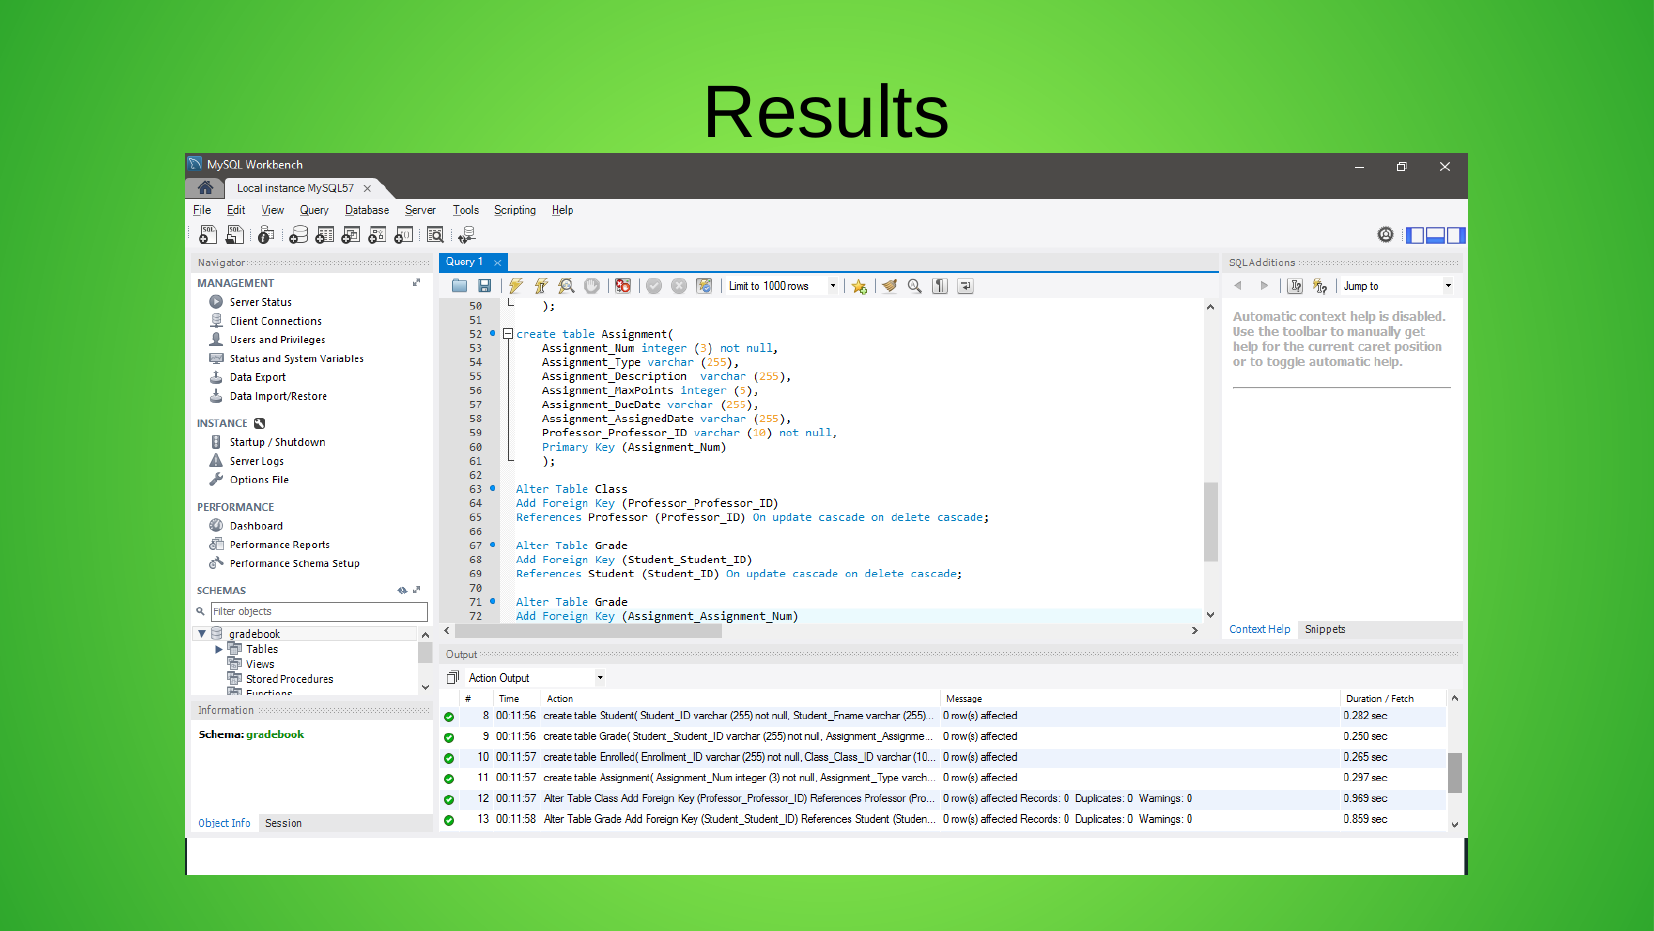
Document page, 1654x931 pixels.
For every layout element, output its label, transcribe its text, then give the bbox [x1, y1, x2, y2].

picture [185, 153, 1468, 875]
title Results [82, 35, 1571, 189]
